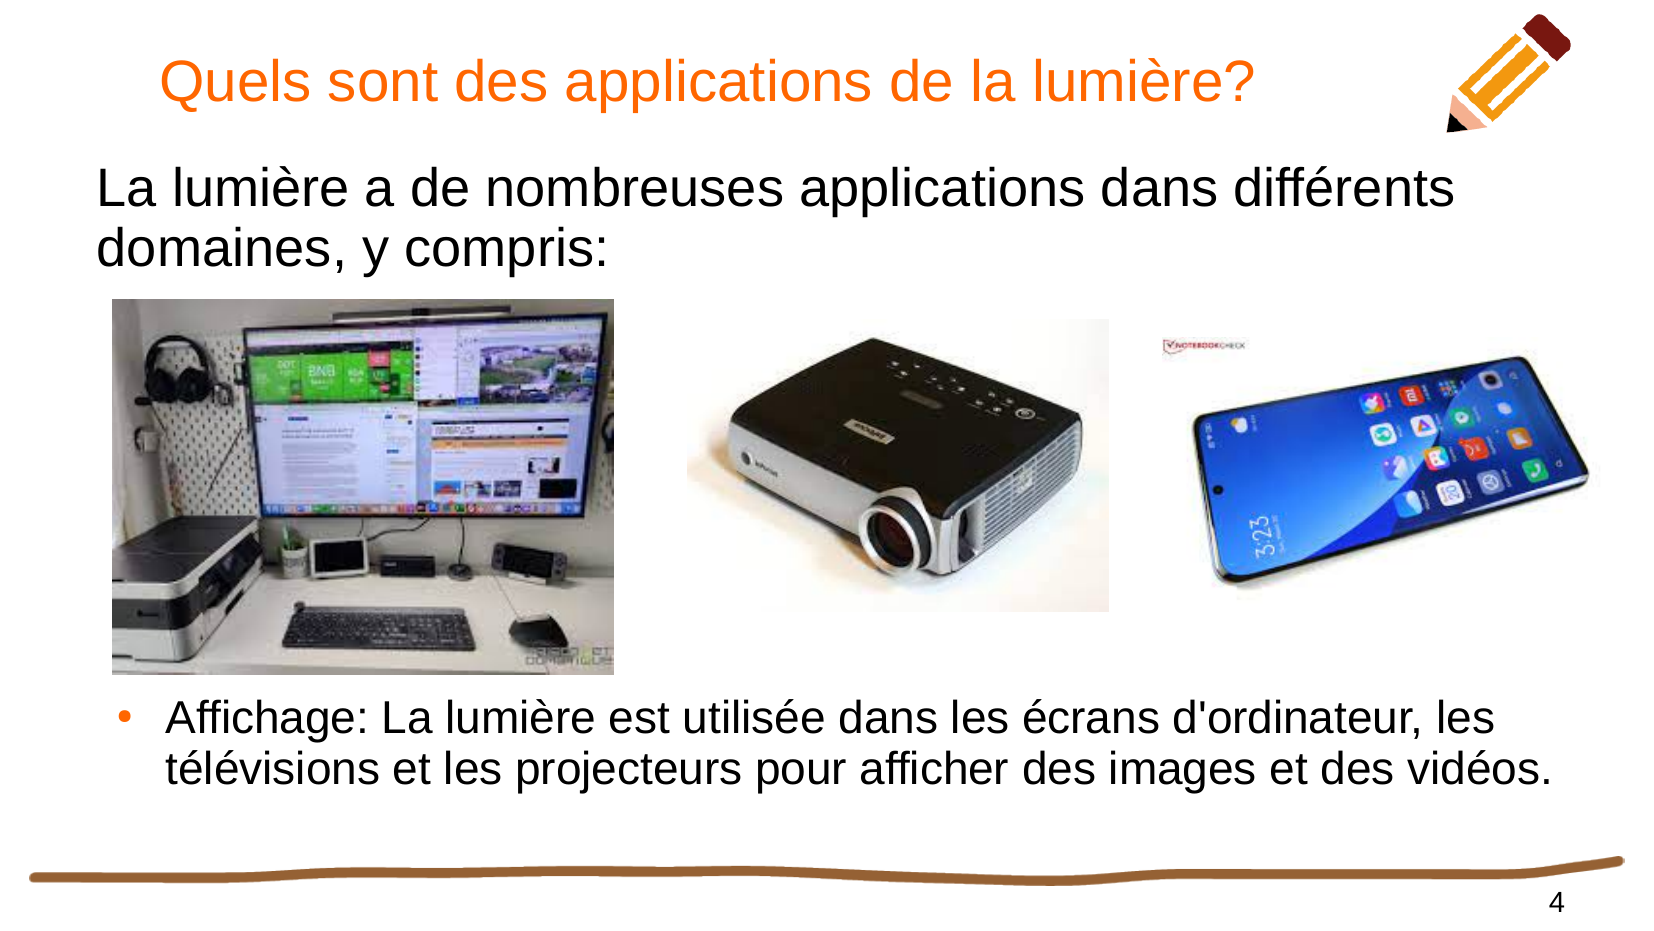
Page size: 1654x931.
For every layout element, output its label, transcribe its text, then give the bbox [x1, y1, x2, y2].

picture [687, 319, 1109, 612]
picture [112, 299, 614, 676]
picture [1446, 14, 1571, 133]
list Affichage: La lumière est utilisée dans les écrans d'ordinateur, les télévisions et les projecteurs pour afficher des images et des vidéos. [100, 691, 1577, 835]
picture [1162, 337, 1613, 611]
text_box La lumière a de nombreuses applications dans différents domaines, y compris: [81, 150, 1488, 286]
picture [29, 856, 1625, 886]
title Quels sont des applications de la lumière? [88, 29, 1447, 133]
